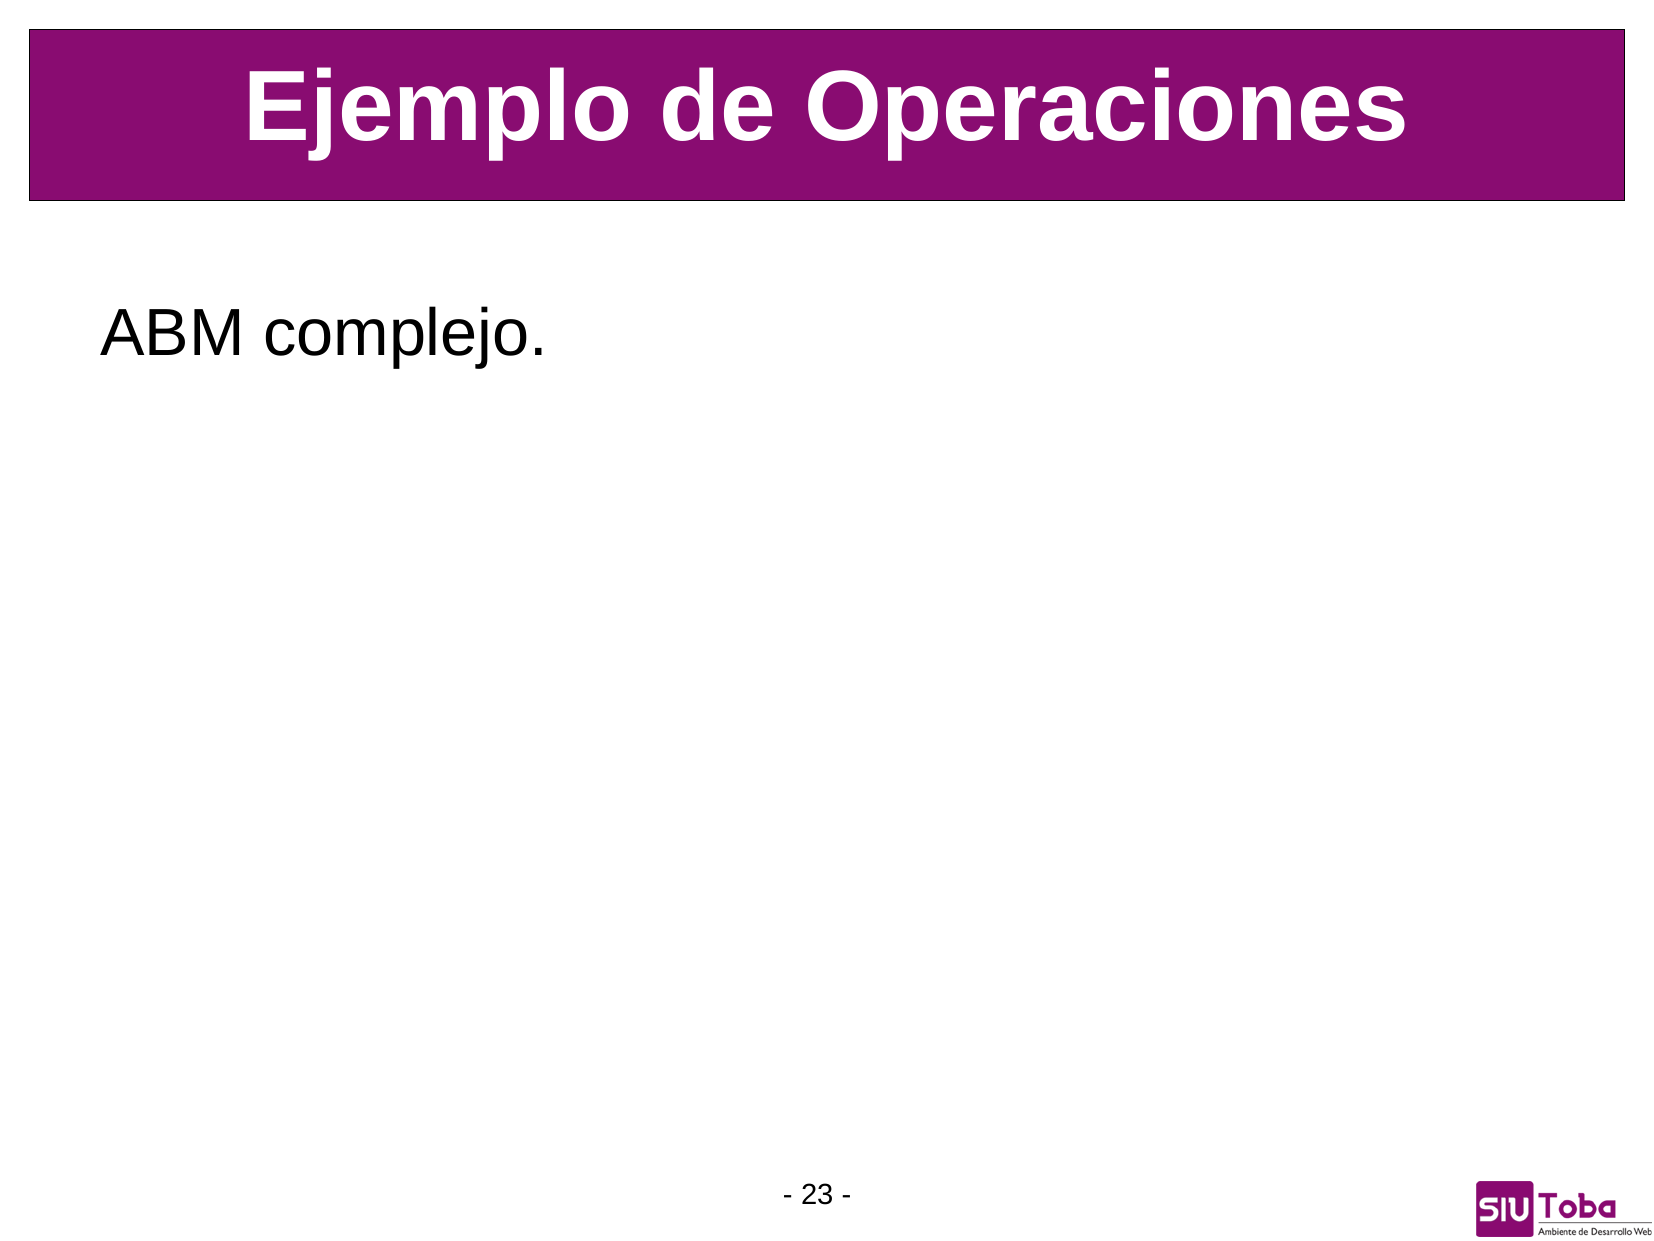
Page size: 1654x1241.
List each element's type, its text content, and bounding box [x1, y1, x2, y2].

title Ejemplo de Operaciones [59, 47, 1595, 166]
picture [1476, 1181, 1652, 1237]
list ABM complejo. [82, 295, 1565, 1109]
